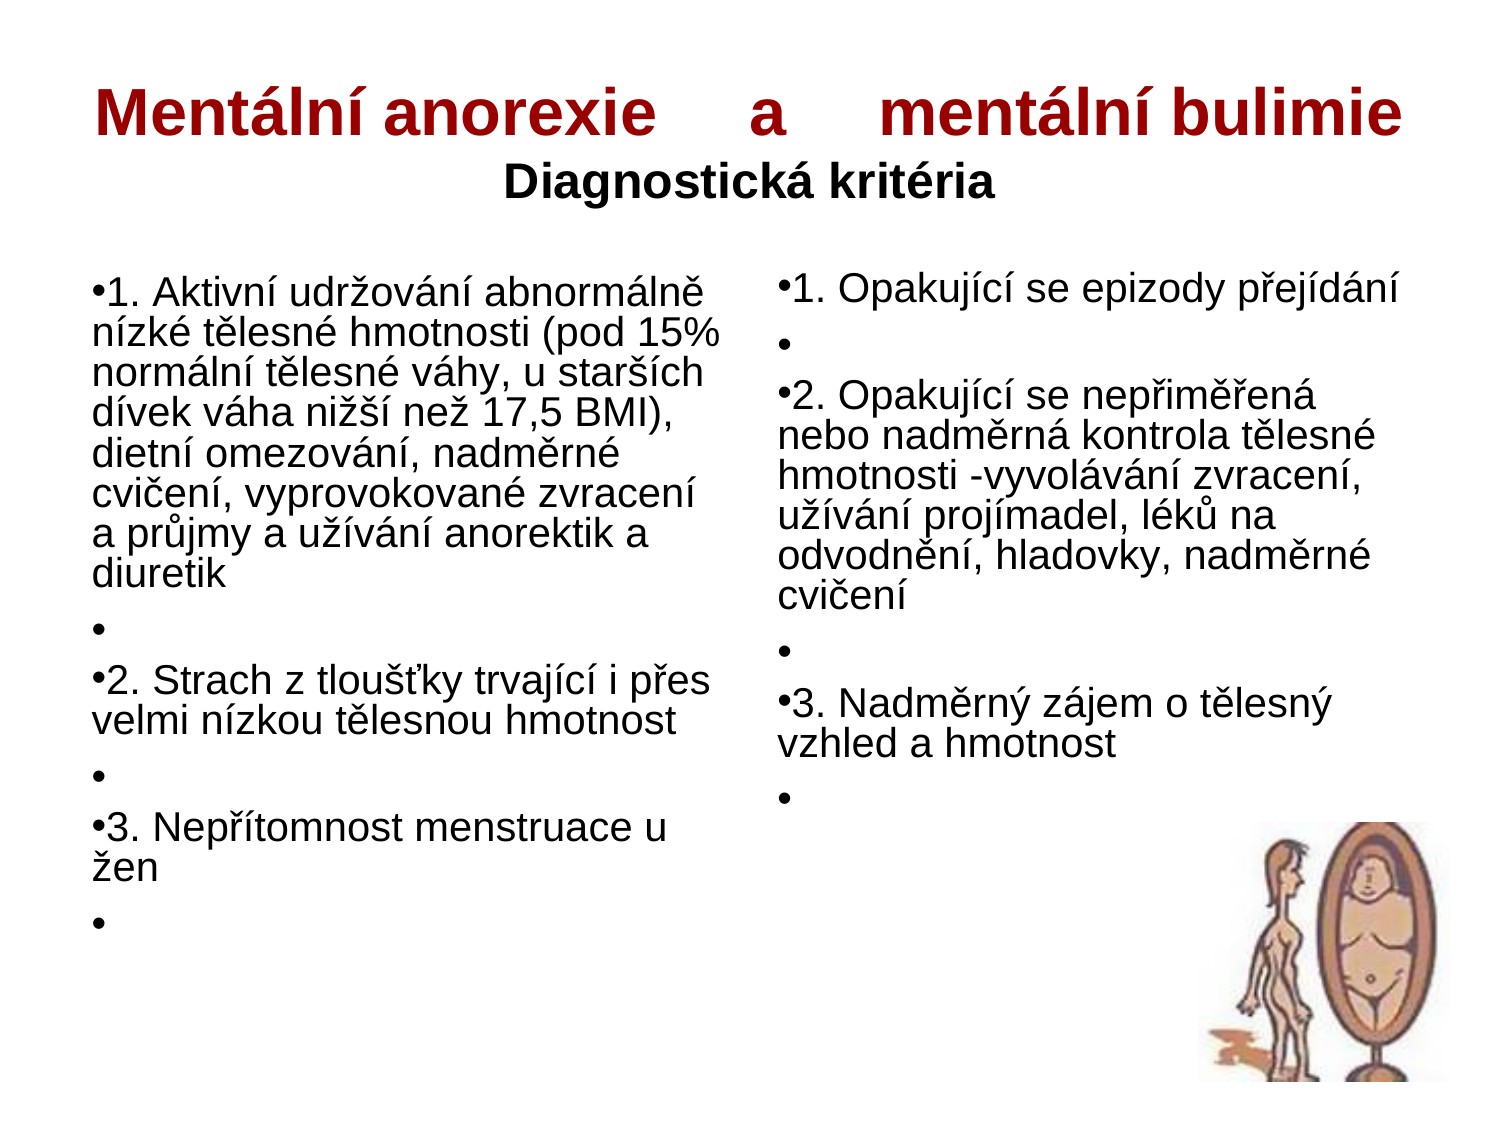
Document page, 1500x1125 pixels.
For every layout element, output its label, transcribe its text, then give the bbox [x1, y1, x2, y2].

list 1. Aktivní udržování abnormálně nízké tělesné hmotnosti (pod 15% normální tělesné váhy, u starších dívek váha nižší než 17,5 BMI), dietní omezování, nadměrné cvičení, vyprovokované zvracení a průjmy a užívání anorektik a diuretik 2. Strach z tloušťky trvající i přes velmi nízkou tělesnou hmotnost 3. Nepřítomnost menstruace u žen [76, 267, 740, 1010]
list 1. Opakující se epizody přejídání 2. Opakující se nepřiměřená nebo nadměrná kontrola tělesné hmotnosti -vyvolávání zvracení, užívání projímadel, léků na odvodnění, hladovky, nadměrné cvičení 3. Nadměrný zájem o tělesný vzhled a hmotnost [762, 262, 1426, 1005]
title Mentální anorexie a mentální bulimie Diagnostická kritéria [75, 45, 1426, 233]
picture [1198, 822, 1450, 1082]
